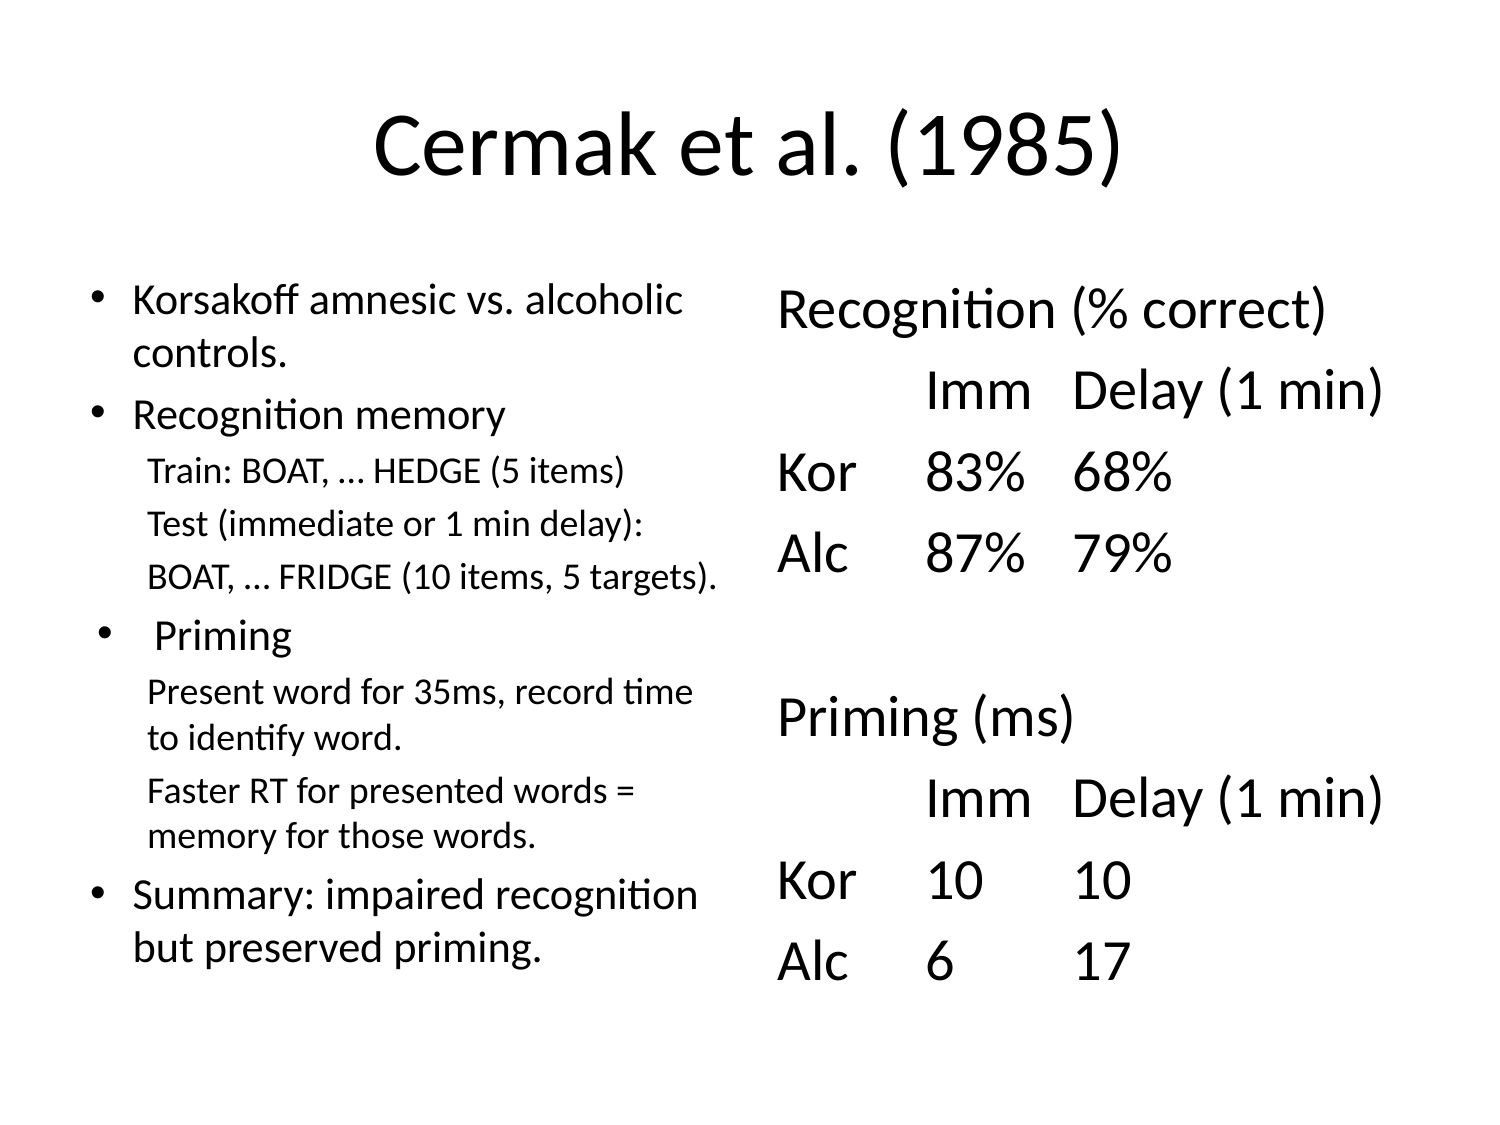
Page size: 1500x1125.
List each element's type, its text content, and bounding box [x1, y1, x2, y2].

list Recognition (% correct) Imm Delay (1 min) Kor 83% 68% Alc 87% 79% Priming (ms) Imm Delay (1 min) Kor 10 10 Alc 6 17 [762, 262, 1425, 1005]
title Cermak et al. (1985) [75, 45, 1425, 233]
list Korsakoff amnesic vs. alcoholic controls. Recognition memory Train: BOAT, … HEDGE (5 items) Test (immediate or 1 min delay): BOAT, … FRIDGE (10 items, 5 targets). Priming Present word for 35ms, record time to identify word. Faster RT for presented words = memory for those words. Summary: impaired recognition but preserved priming. [75, 262, 738, 1005]
